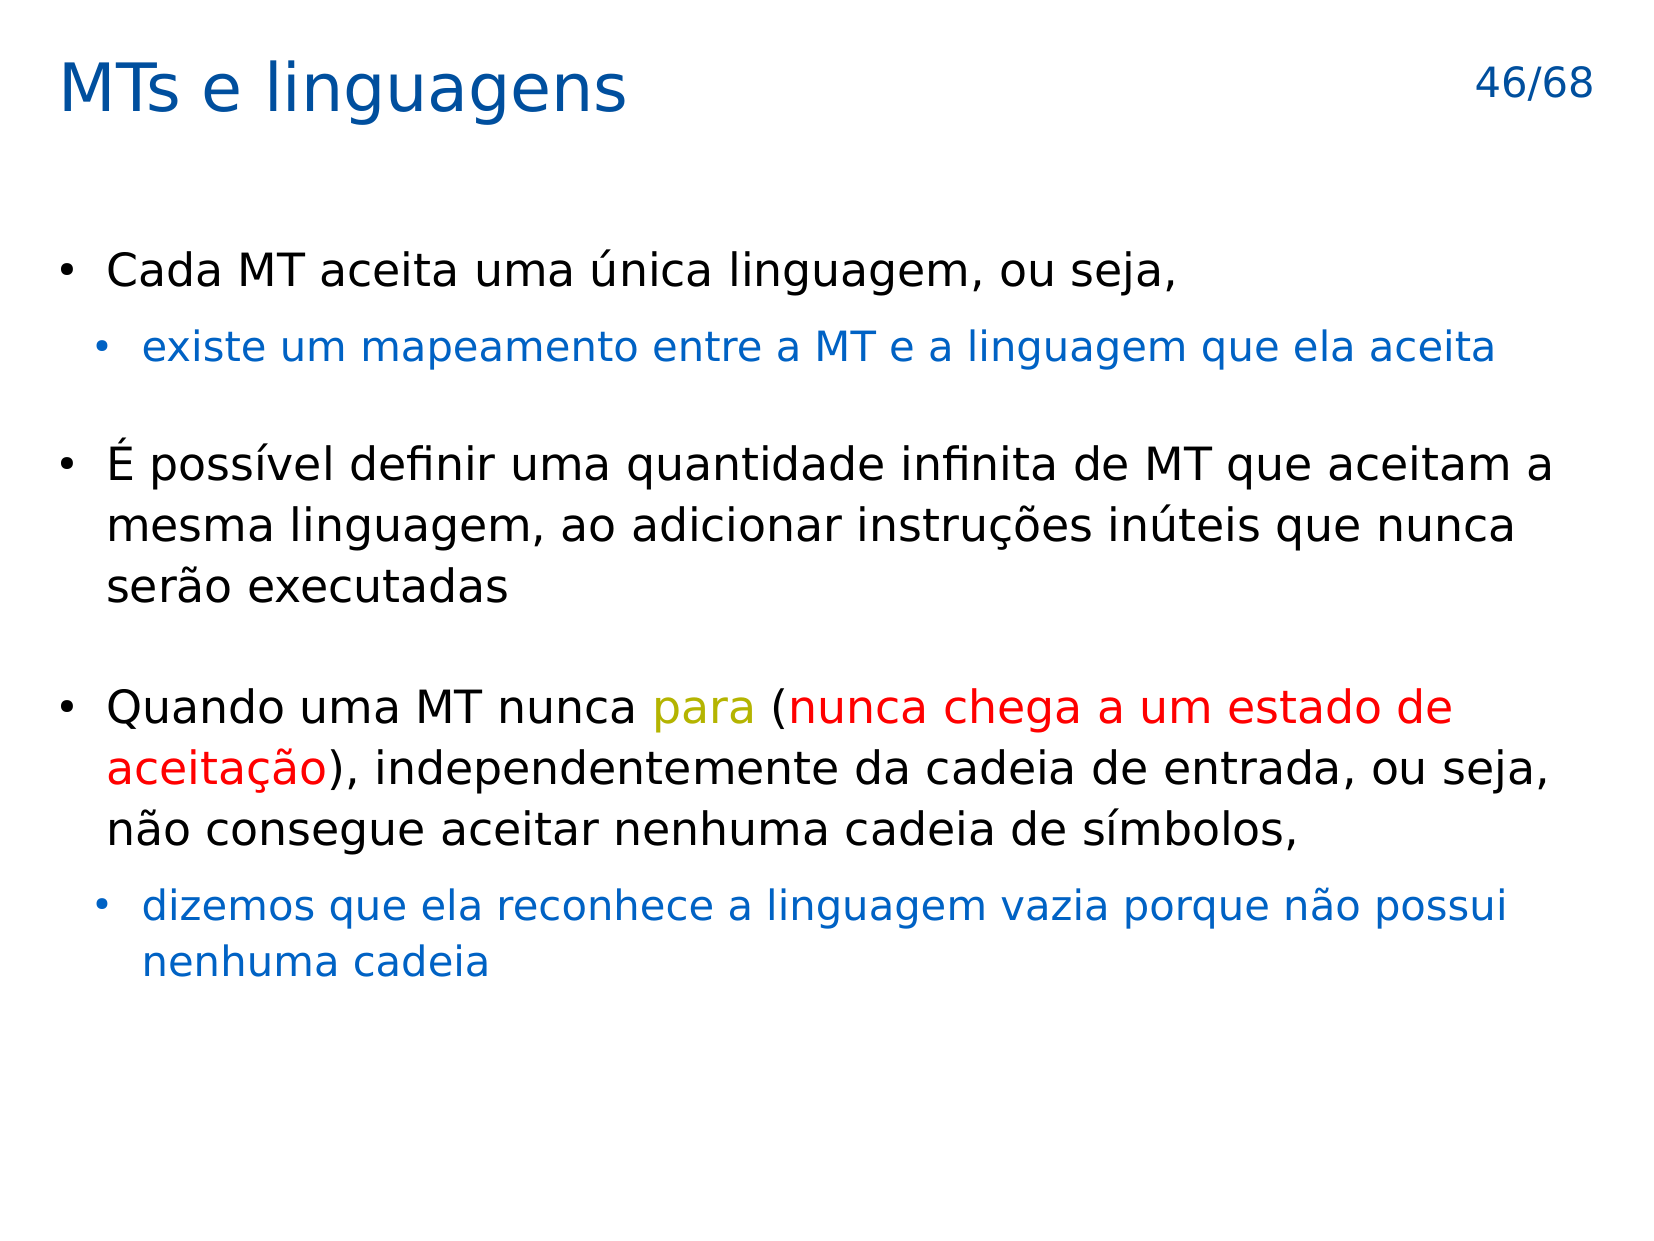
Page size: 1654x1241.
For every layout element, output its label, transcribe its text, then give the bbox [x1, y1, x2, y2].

list Cada MT aceita uma única linguagem, ou seja, existe um mapeamento entre a MT e a linguagem que ela aceita É possível definir uma quantidade infinita de MT que aceitam a mesma linguagem, ao adicionar instruções inúteis que nunca serão executadas Quando uma MT nunca para (nunca chega a um estado de aceitação), independentemente da cadeia de entrada, ou seja, não consegue aceitar nenhuma cadeia de símbolos, dizemos que ela reconhece a linguagem vazia porque não possui nenhuma cadeia [59, 236, 1595, 1211]
title MTs e linguagens [59, 29, 1625, 148]
